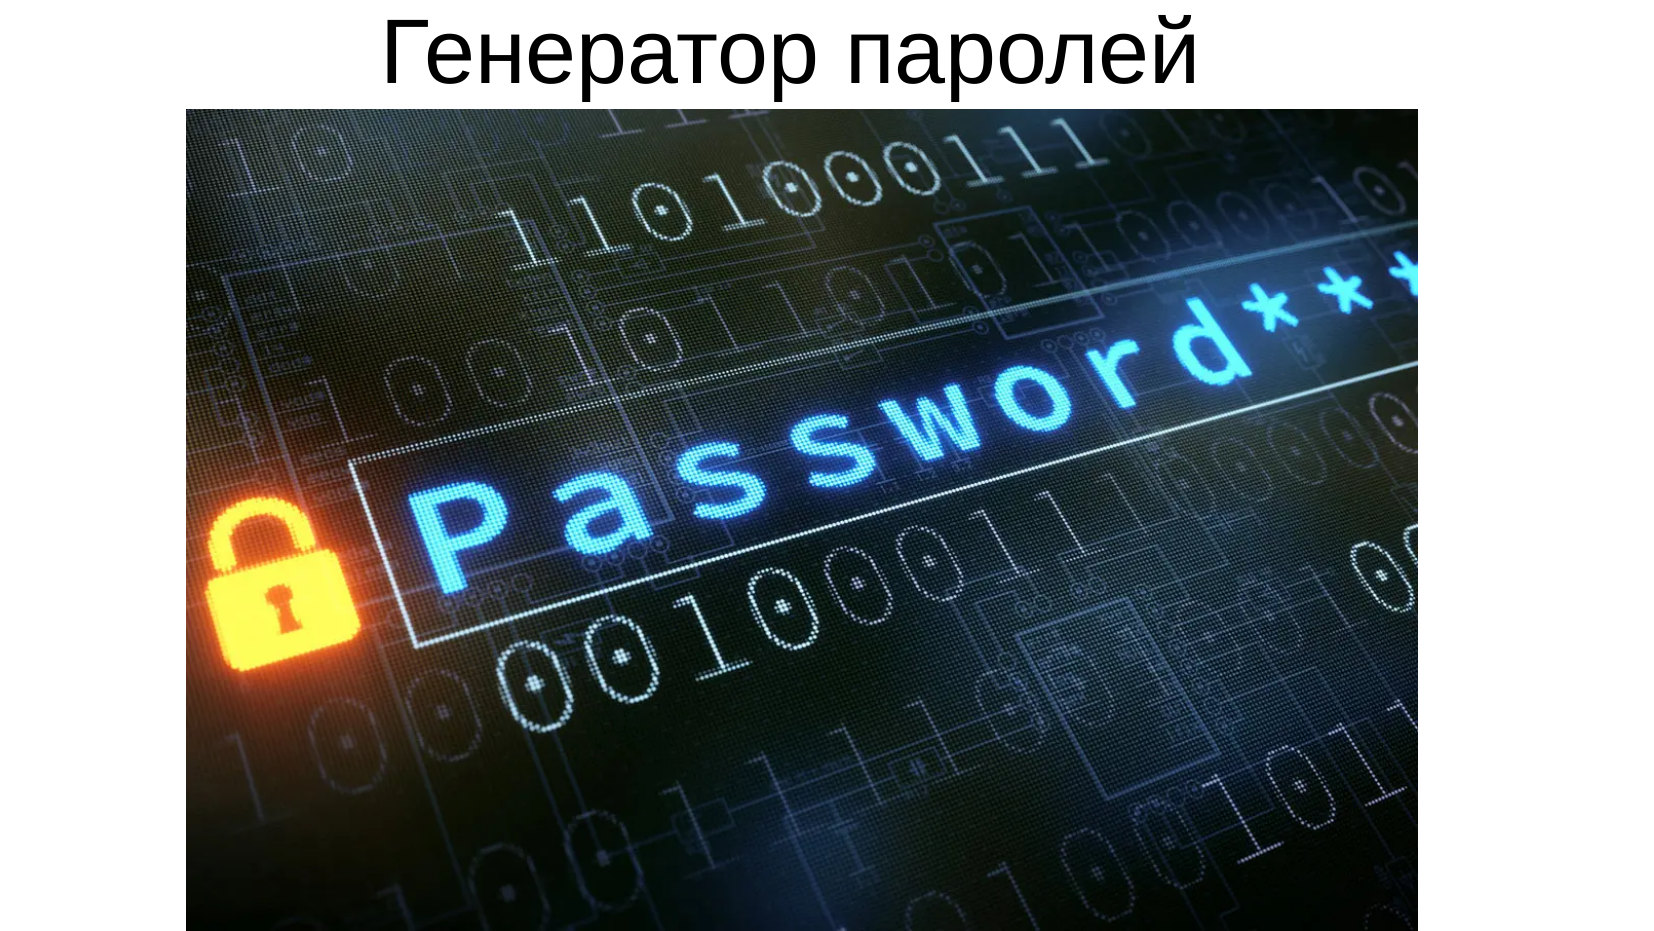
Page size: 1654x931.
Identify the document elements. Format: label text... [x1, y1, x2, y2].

title Генератор паролей [47, 0, 1536, 103]
picture [186, 109, 1418, 931]
